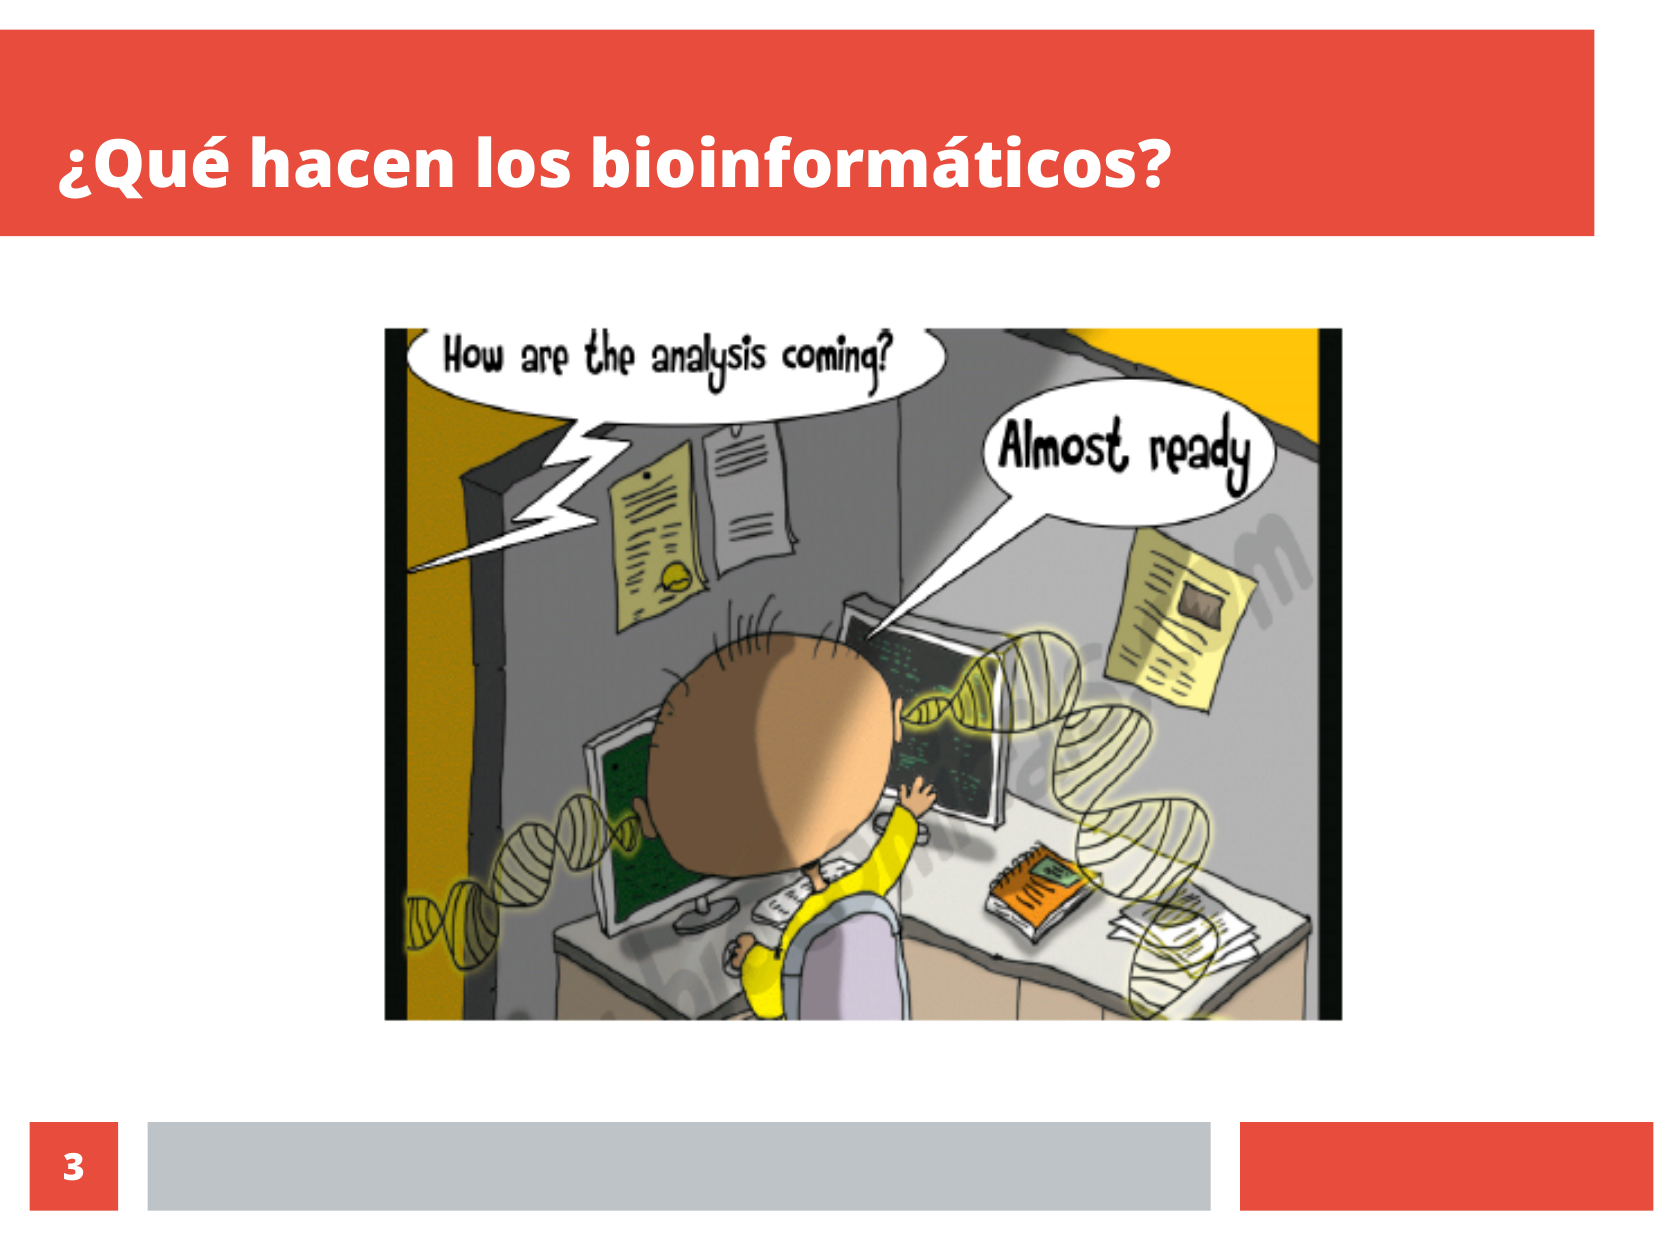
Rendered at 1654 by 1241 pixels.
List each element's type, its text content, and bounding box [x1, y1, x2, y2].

picture [300, 299, 1381, 1066]
title ¿Qué hacen los bioinformáticos? [59, 59, 1595, 207]
